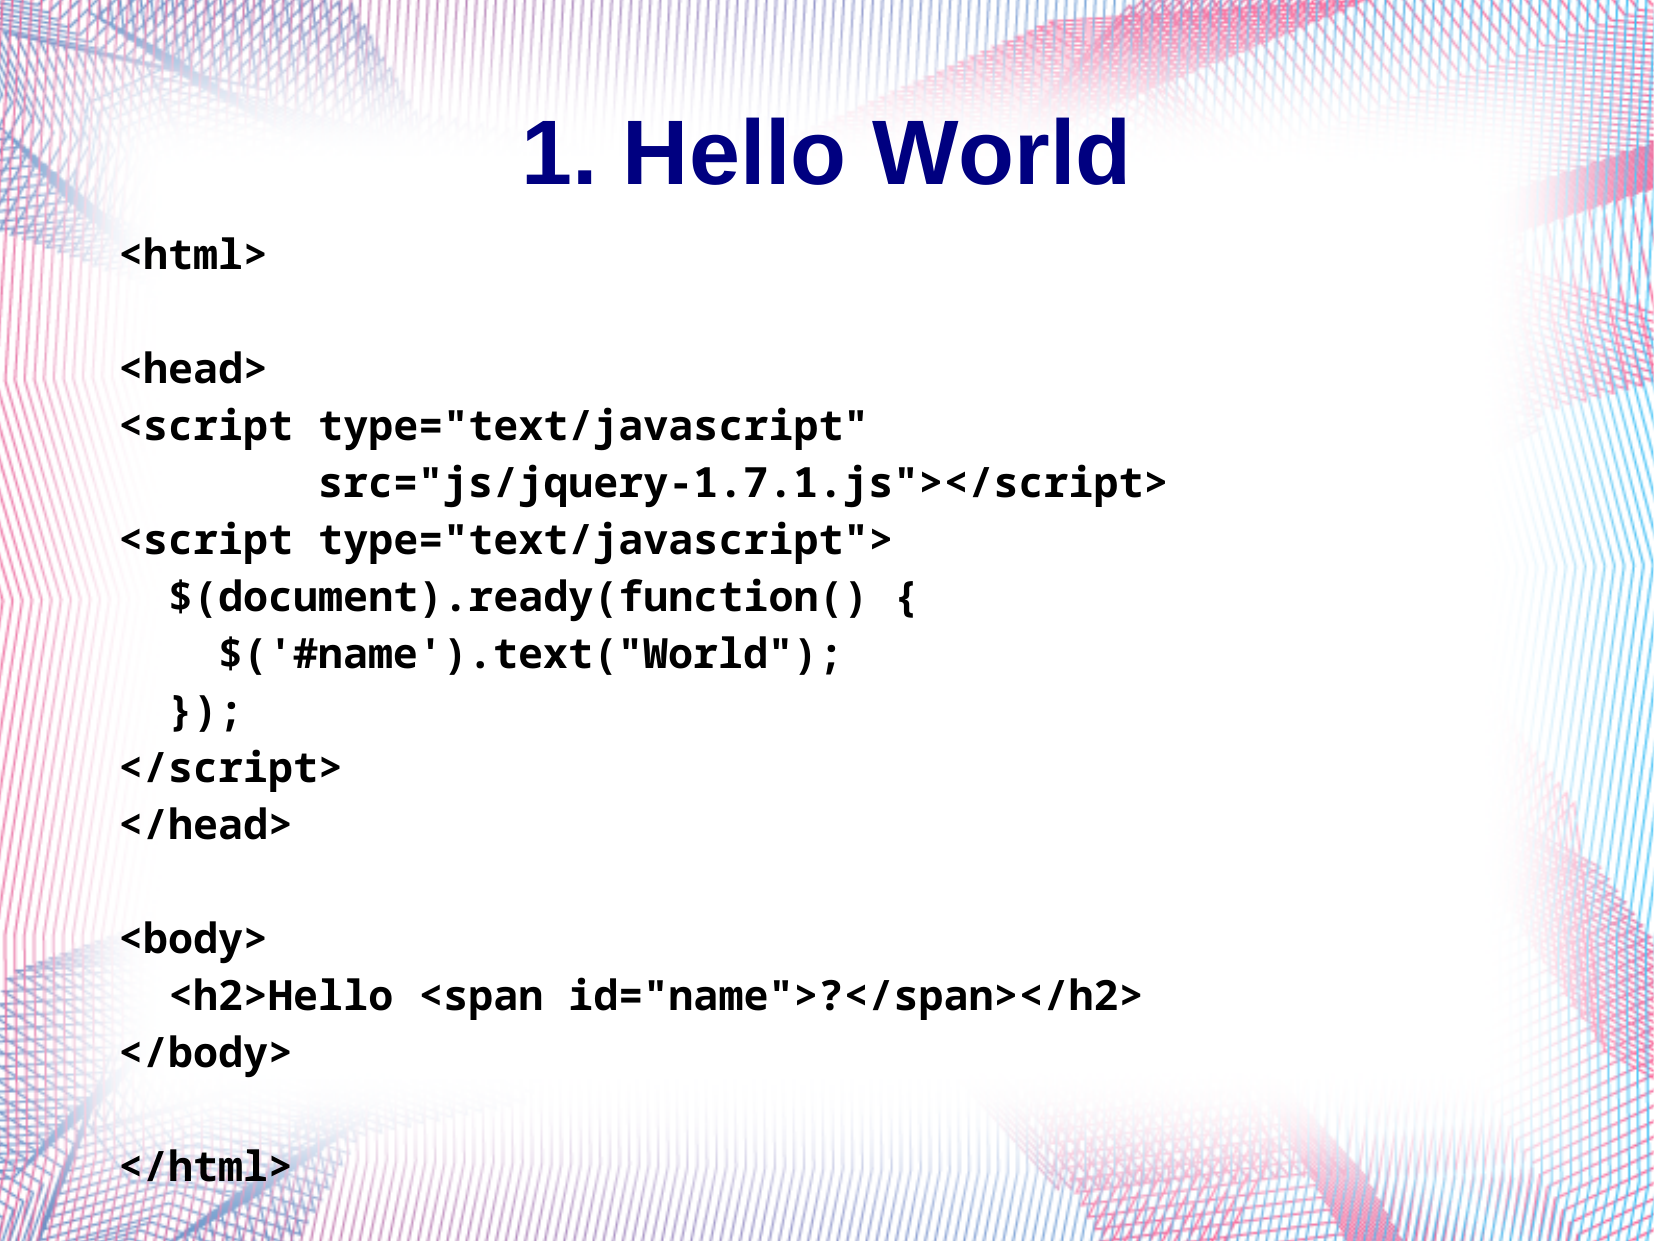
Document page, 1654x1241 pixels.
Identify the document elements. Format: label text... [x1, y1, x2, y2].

title 1. Hello World [82, 49, 1571, 257]
subtitle <html> <head> <script type="text/javascript" src="js/jquery-1.7.1.js"></script> <script type="text/javascript"> $(document).ready(function() { $('#name').text("World"); }); </script> </head> <body> <h2>Hello <span id="name">?</span></h2> </body> </html> [118, 307, 1595, 1111]
picture [0, 0, 1654, 1241]
